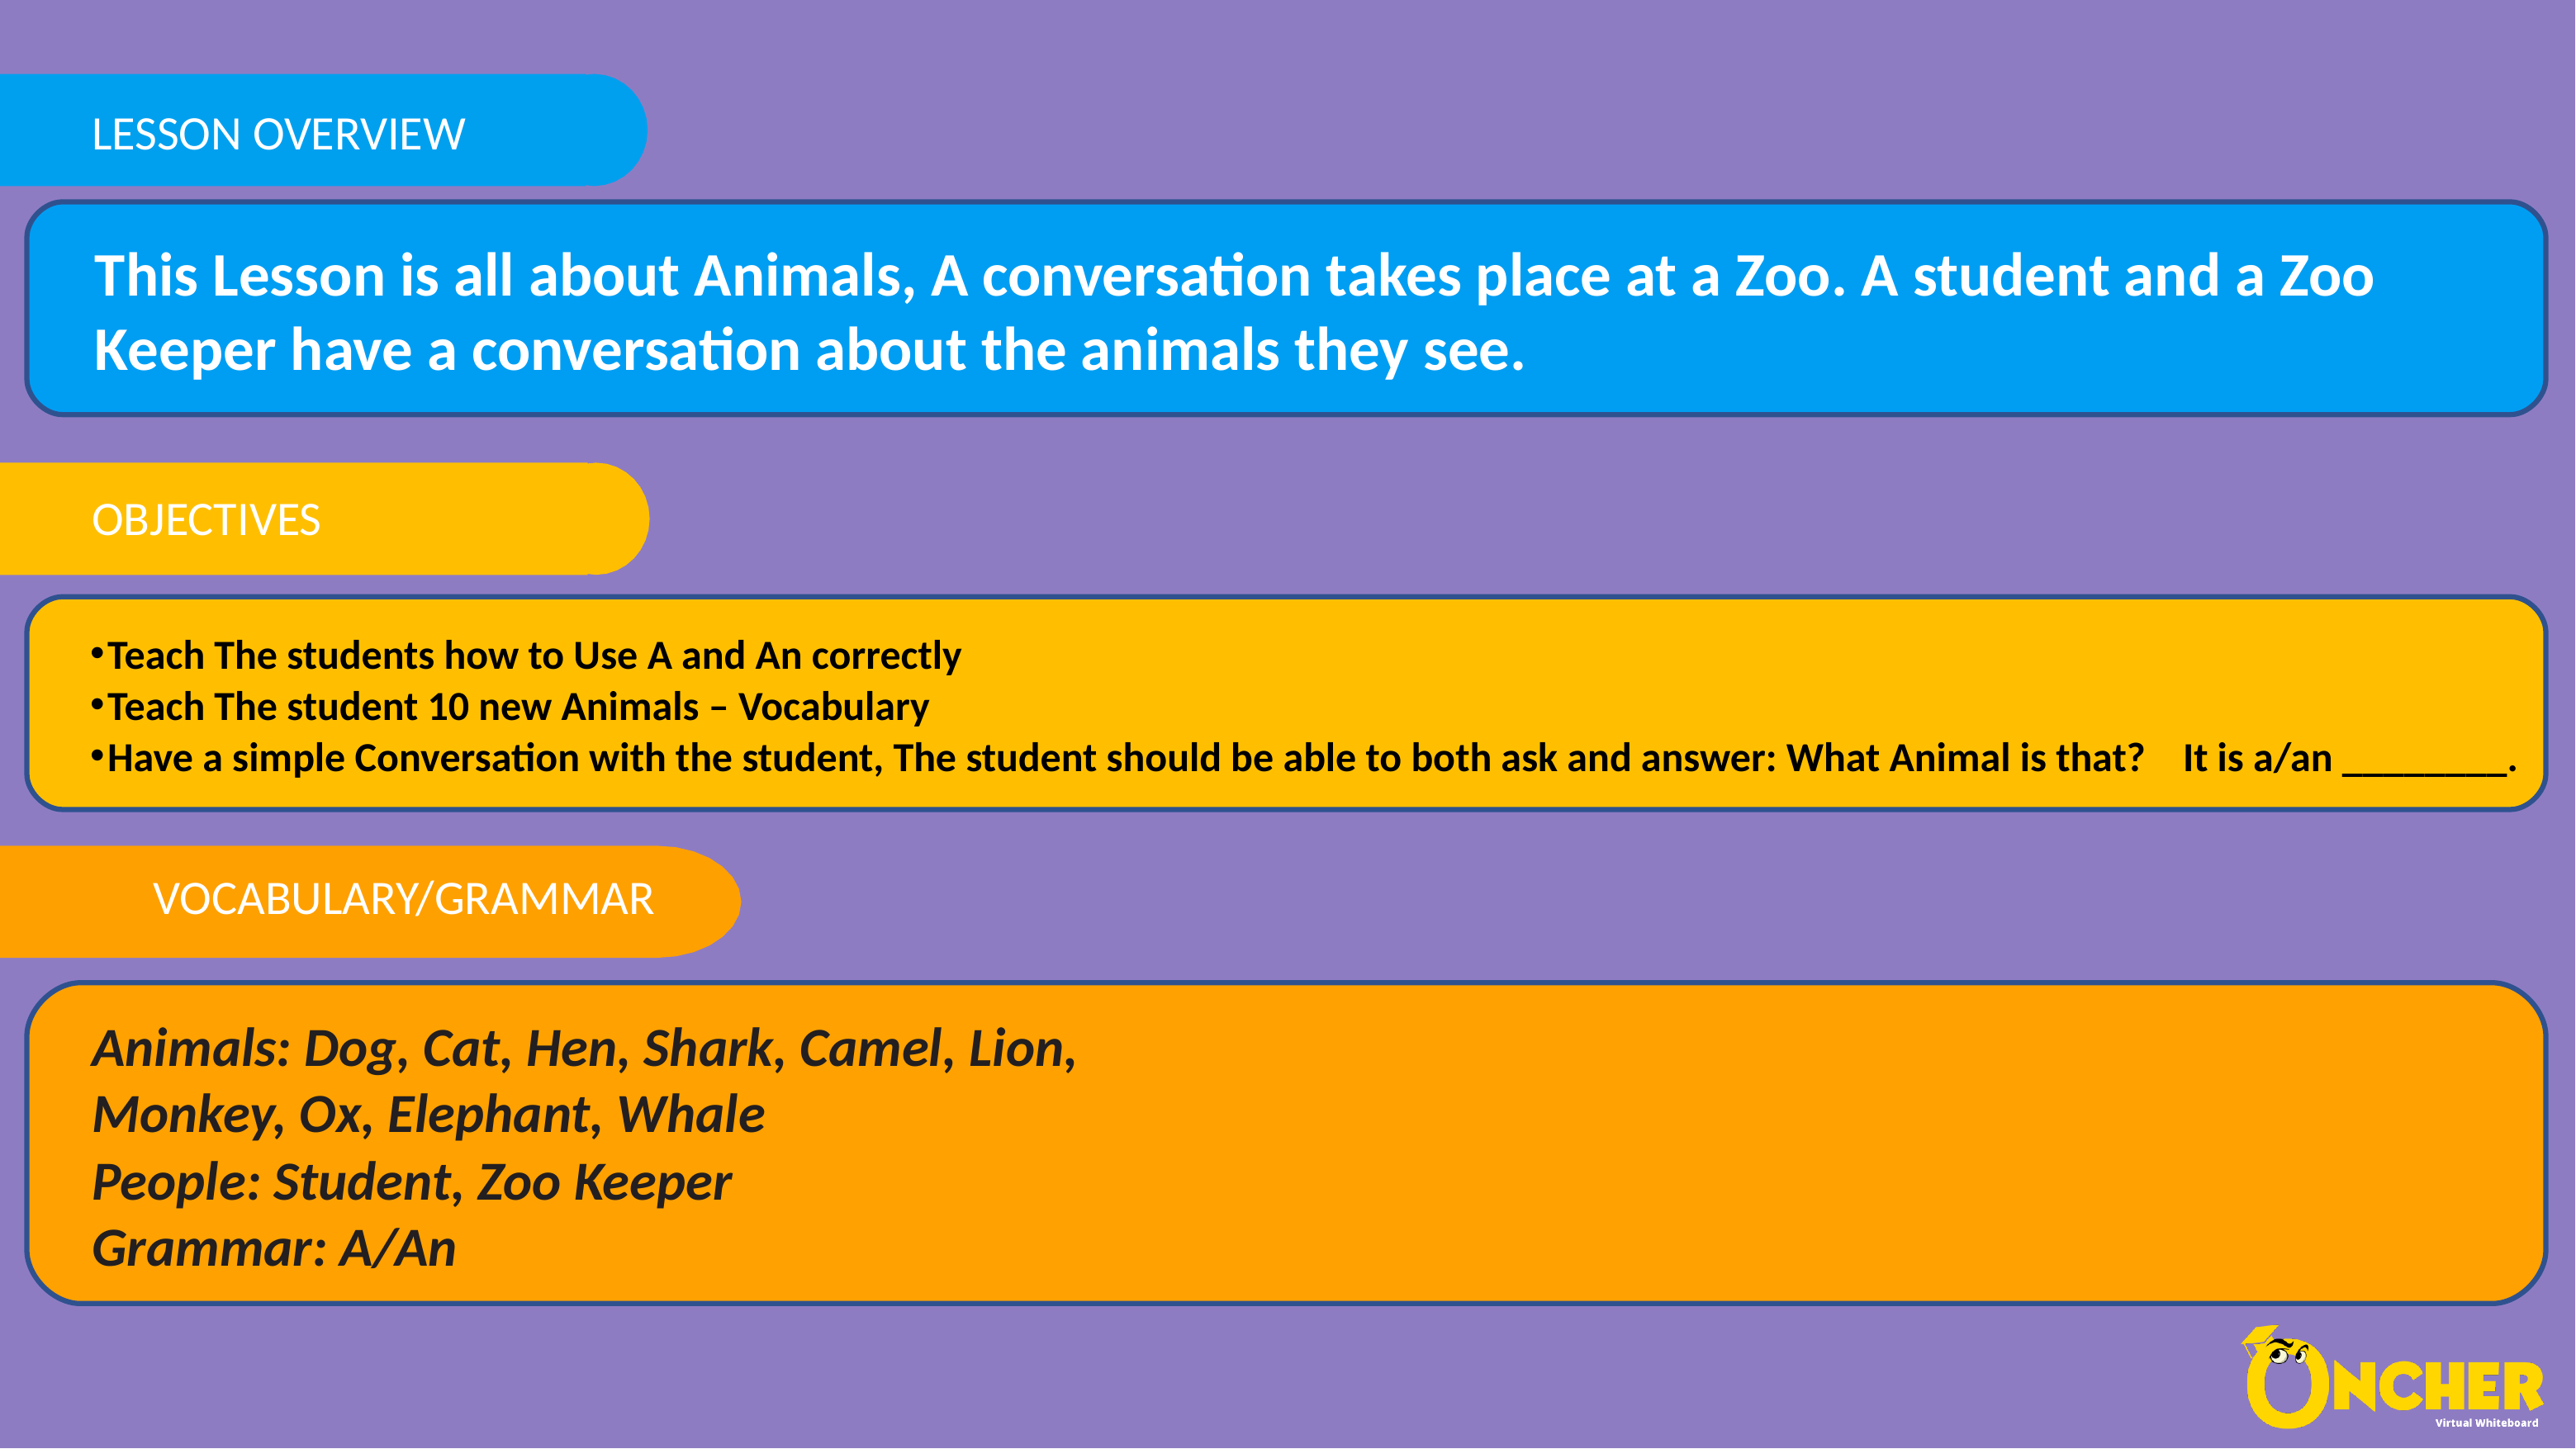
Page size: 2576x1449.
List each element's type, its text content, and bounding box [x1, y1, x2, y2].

text_box Teach The students how to Use A and An correctly Teach The student 10 new Animals – Vocabulary Have a simple Conversation with the student, The student should be able to both ask and answer: What Animal is that? It is a/an ________. [90, 626, 2546, 782]
picture [2241, 1223, 2548, 1449]
text_box LESSON OVERVIEW [90, 100, 576, 160]
text_box VOCABULARY/GRAMMAR [151, 864, 716, 925]
text_box [26, 983, 2546, 1304]
text_box [0, 462, 643, 575]
text_box This Lesson is all about Animals, A conversation takes place at a Zoo. A student and a Zoo Keeper have a conversation about the animals they see. [93, 233, 2427, 384]
text_box OBJECTIVES [90, 485, 742, 546]
text_box [0, 845, 742, 959]
text_box [0, 73, 648, 187]
text_box Animals: Dog, Cat, Hen, Shark, Camel, Lion, Monkey, Ox, Elephant, Whale People: Student, Zoo Keeper Grammar: A/An [90, 1011, 1107, 1281]
text_box [26, 596, 2545, 810]
text_box [26, 201, 2546, 415]
